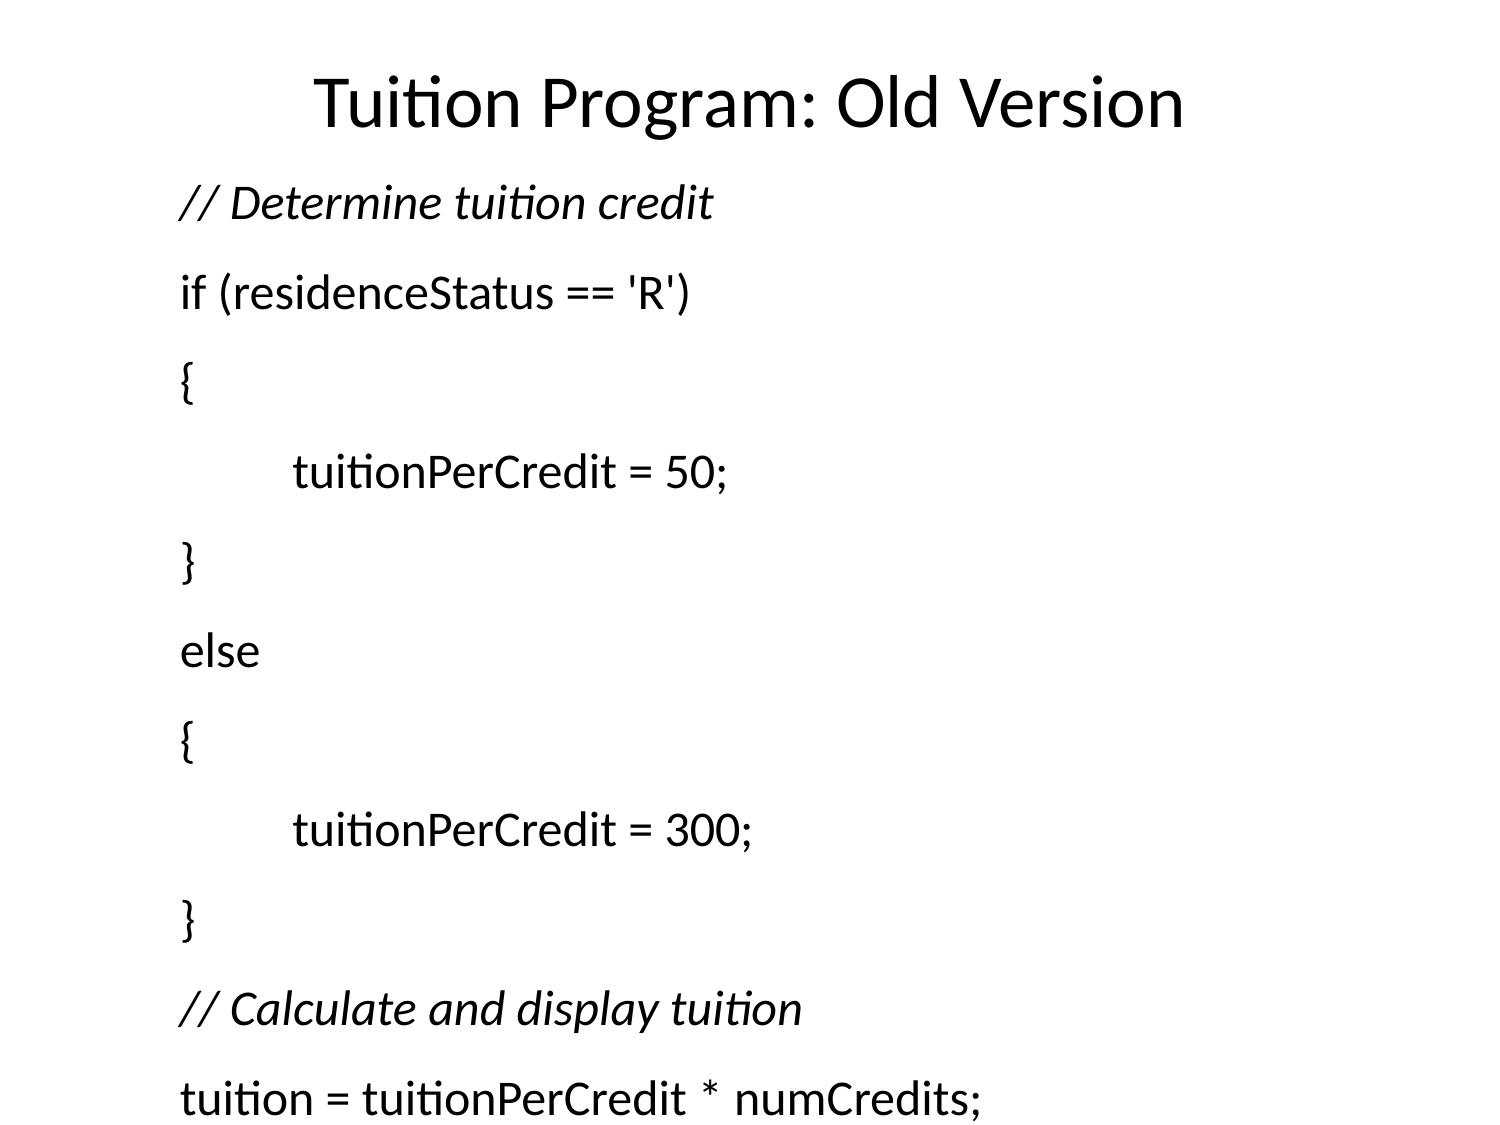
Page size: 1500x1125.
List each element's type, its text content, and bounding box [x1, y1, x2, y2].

list // Determine tuition credit if (residenceStatus == 'R') { tuitionPerCredit = 50; } else { tuitionPerCredit = 300; } // Calculate and display tuition tuition = tuitionPerCredit * numCredits; cout << "Tuition: " << tuition << endl; system("pause"); return 0; } [75, 162, 1450, 1075]
title Tuition Program: Old Version [75, 45, 1425, 138]
